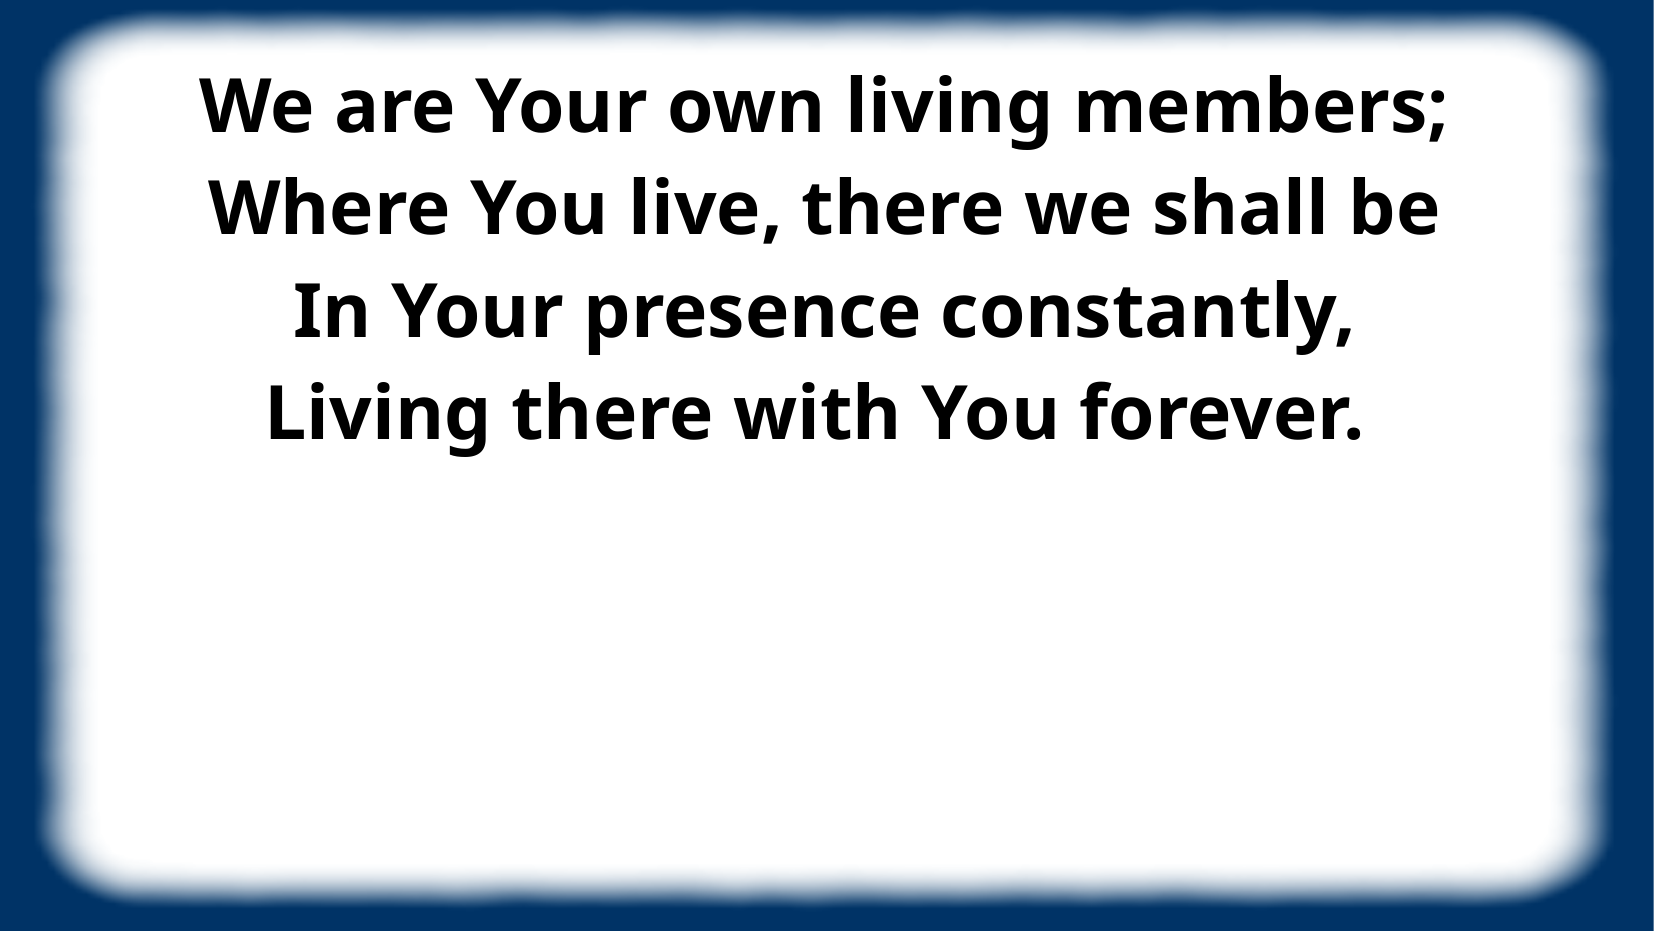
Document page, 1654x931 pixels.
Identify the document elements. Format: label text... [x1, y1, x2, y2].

text_box We are Your own living members; Where You live, there we shall be In Your presence constantly, Living there with You forever. [90, 45, 1561, 481]
picture [0, 0, 1654, 931]
